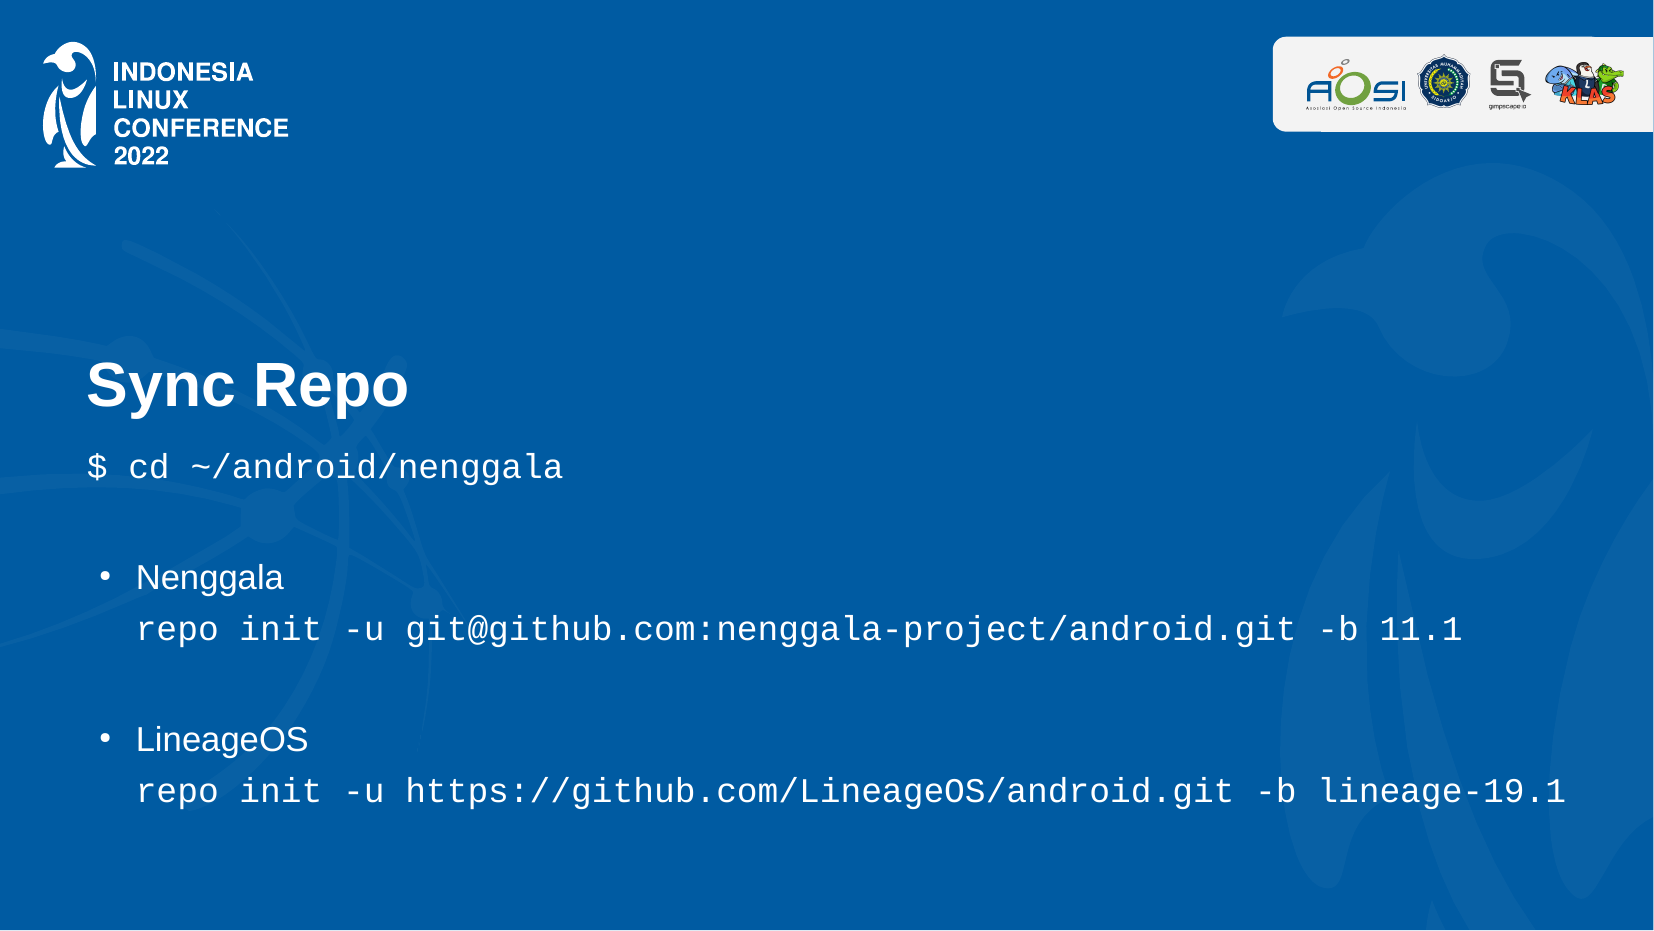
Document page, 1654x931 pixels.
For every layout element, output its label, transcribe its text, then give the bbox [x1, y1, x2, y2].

title Sync Repo [86, 319, 1576, 450]
list $ cd ~/android/nenggala Nenggala repo init -u git@github.com:nenggala-project/android.git -b 11.1 LineageOS repo init -u https://github.com/LineageOS/android.git -b lineage-19.1 [86, 450, 1576, 833]
picture [1417, 54, 1471, 108]
picture [1545, 62, 1624, 105]
